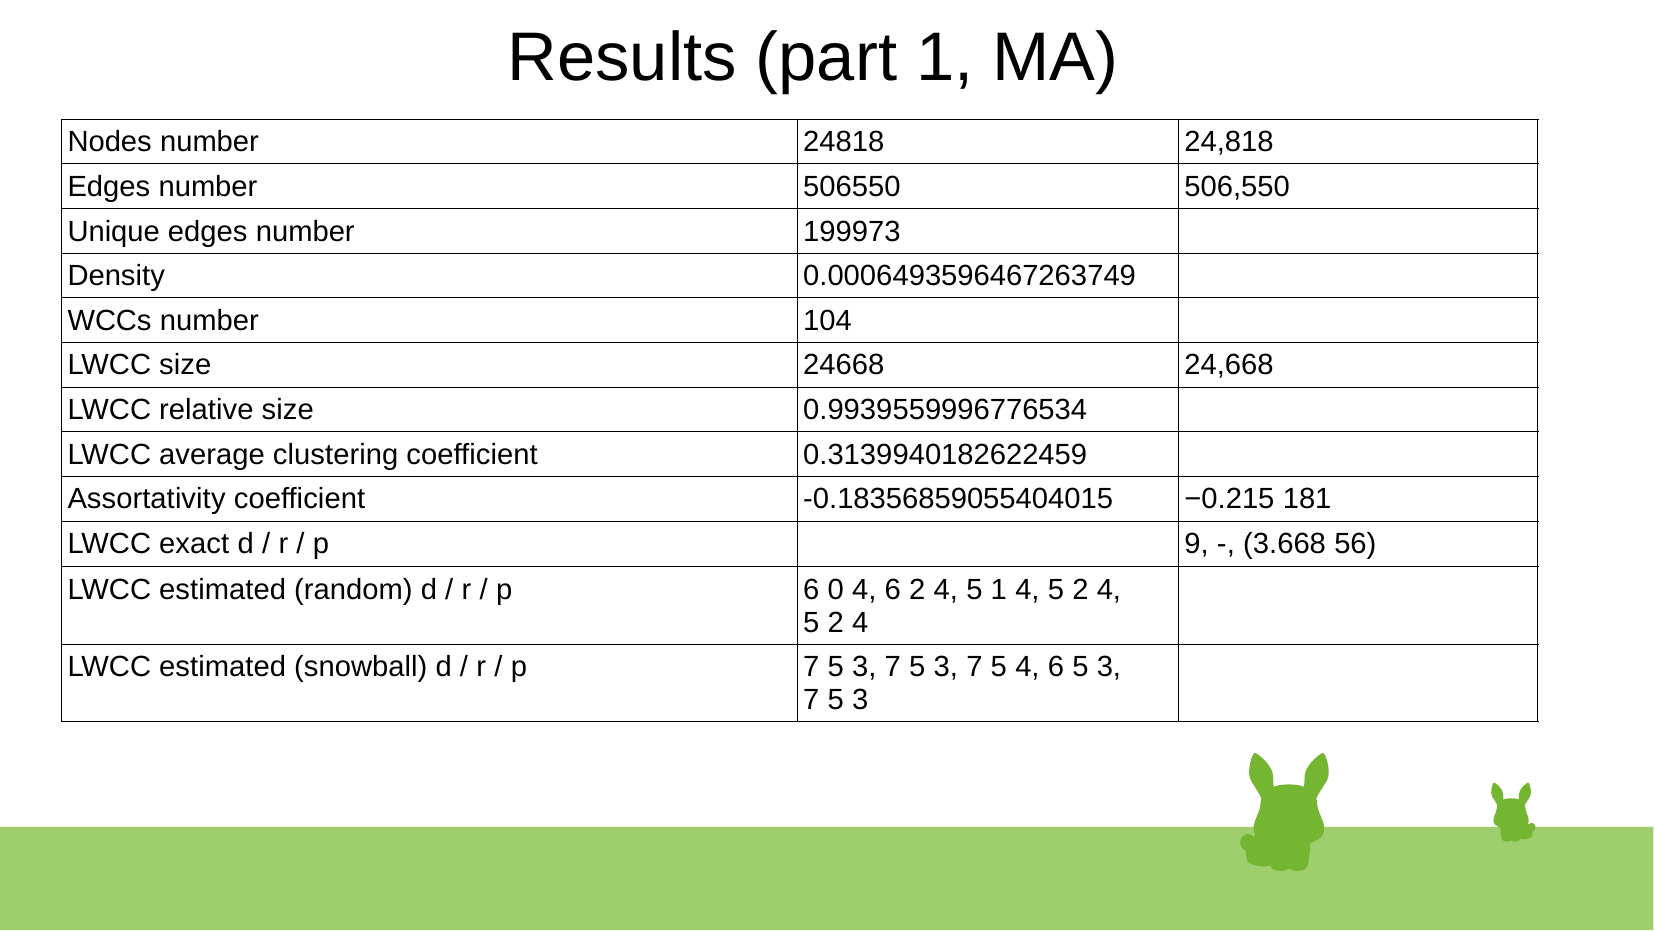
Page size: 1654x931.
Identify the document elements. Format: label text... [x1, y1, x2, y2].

table_cell LWCC average clustering coefficient [62, 432, 797, 476]
table_cell 0.9939559996776534 [798, 388, 1178, 431]
table_cell [1179, 298, 1537, 342]
table_cell 24668 [798, 343, 1178, 387]
table_cell WCCs number [62, 298, 797, 342]
table_cell Edges number [62, 164, 797, 208]
table_cell −0.215 181 [1179, 477, 1537, 521]
table_cell Unique edges number [62, 209, 797, 253]
table_cell [1179, 567, 1537, 644]
table_cell LWCC estimated (random) d / r / p [62, 567, 797, 644]
table_cell 199973 [798, 209, 1178, 253]
table_cell [1179, 254, 1537, 297]
table_cell Assortativity coefficient [62, 477, 797, 521]
title Results (part 1, MA) [75, 0, 1552, 113]
table_cell Density [62, 254, 797, 297]
table_header Nodes number [62, 120, 797, 163]
table_cell 506,550 [1179, 164, 1537, 208]
table_cell [1179, 209, 1537, 253]
table_cell 7 5 3, 7 5 3, 7 5 4, 6 5 3, 7 5 3 [798, 645, 1178, 721]
table_header 24818 [798, 120, 1178, 163]
table_cell 104 [798, 298, 1178, 342]
table_cell LWCC size [62, 343, 797, 387]
table_cell LWCC relative size [62, 388, 797, 431]
table_cell LWCC exact d / r / p [62, 522, 797, 566]
table_header 24,818 [1179, 120, 1537, 163]
table_cell LWCC estimated (snowball) d / r / p [62, 645, 797, 721]
table_cell -0.18356859055404015 [798, 477, 1178, 521]
table_cell 506550 [798, 164, 1178, 208]
table_cell 6 0 4, 6 2 4, 5 1 4, 5 2 4, 5 2 4 [798, 567, 1178, 644]
table_cell 24,668 [1179, 343, 1537, 387]
table_cell [1179, 645, 1537, 721]
table_cell [798, 522, 1178, 566]
table_cell [1179, 432, 1537, 476]
table_cell 0.3139940182622459 [798, 432, 1178, 476]
table_cell 0.0006493596467263749 [798, 254, 1178, 297]
table_cell [1179, 388, 1537, 431]
table_cell 9, -, (3.668 56) [1179, 522, 1537, 566]
